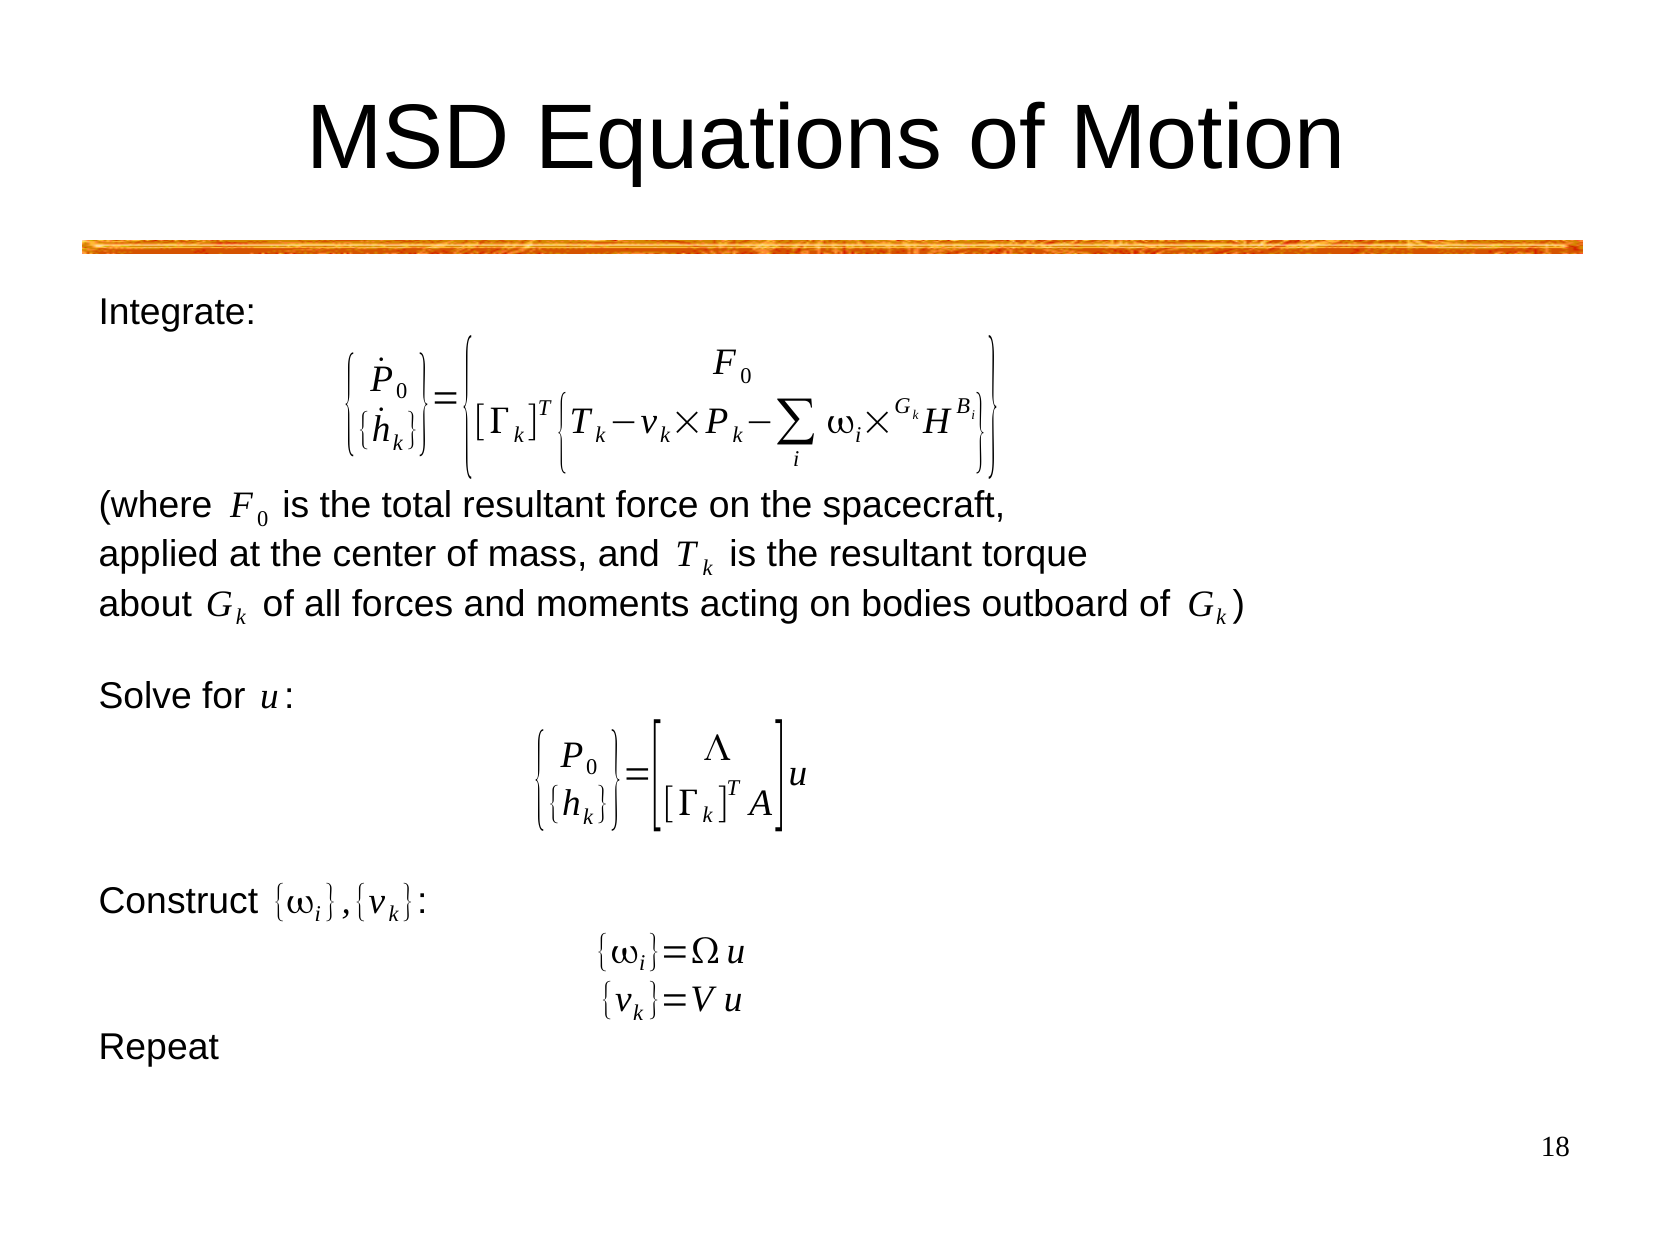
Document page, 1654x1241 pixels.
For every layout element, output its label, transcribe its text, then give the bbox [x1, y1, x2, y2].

chart [92, 291, 1251, 1069]
title MSD Equations of Motion [82, 56, 1571, 218]
picture [82, 240, 1583, 254]
